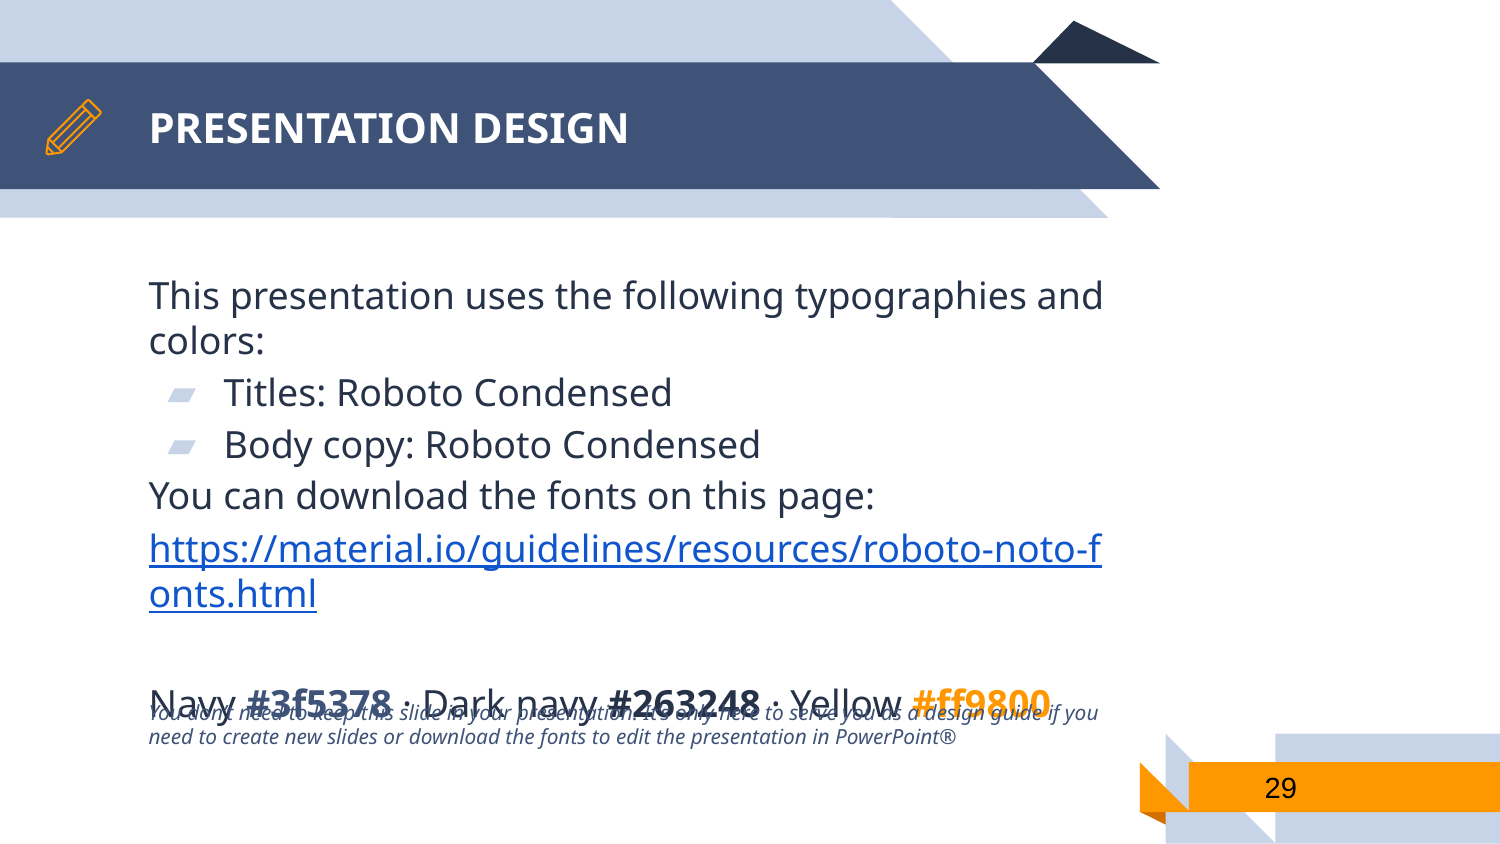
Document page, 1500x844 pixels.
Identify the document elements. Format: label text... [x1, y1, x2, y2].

slide_number <numer> [1249, 760, 1494, 813]
list This presentation uses the following typographies and colors: Titles: Roboto Condensed Body copy: Roboto Condensed You can download the fonts on this page: https://material.io/guidelines/resources/roboto-noto-fonts.html Navy #3f5378 · Dark navy #263248 · Yellow #ff9800 [133, 217, 1140, 684]
title PRESENTATION DESIGN [133, 64, 1035, 190]
text_box You don’t need to keep this slide in your presentation. It’s only here to serve you as a design guide if you need to create new slides or download the fonts to edit the presentation in PowerPoint® [133, 684, 1140, 773]
